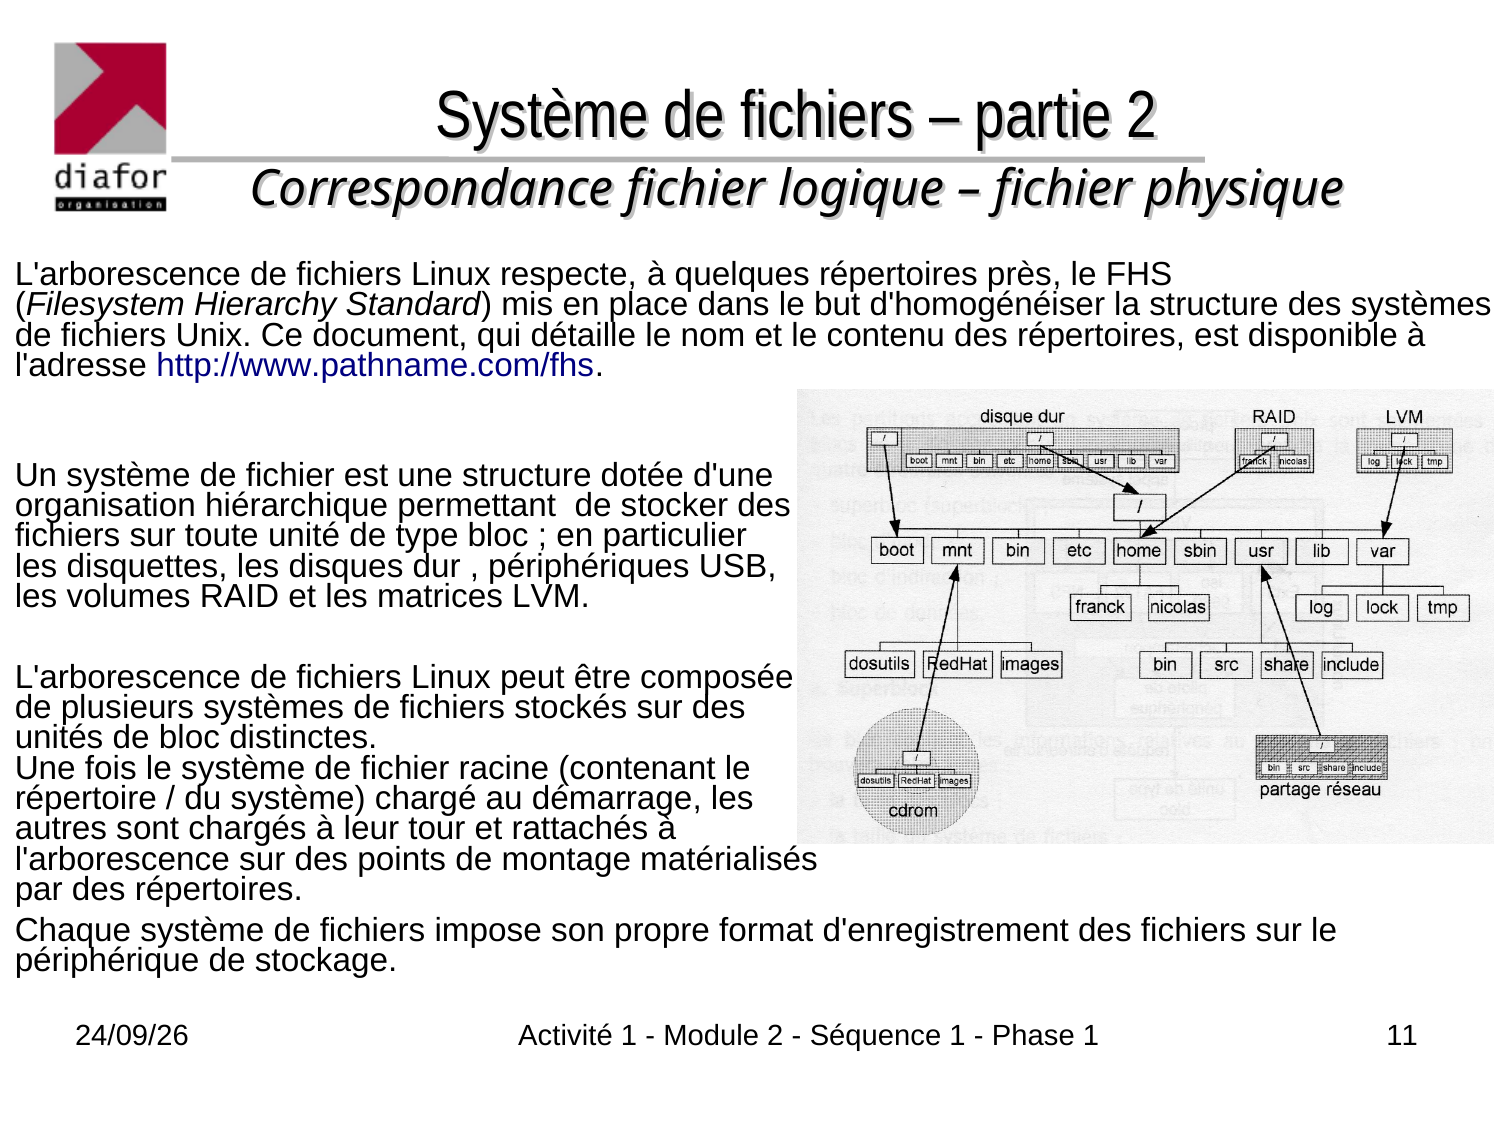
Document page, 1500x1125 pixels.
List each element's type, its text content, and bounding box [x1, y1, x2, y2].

text_box L'arborescence de fichiers Linux peut être composée de plusieurs systèmes de fichiers stockés sur des unités de bloc distinctes. Une fois le système de fichier racine (contenant le répertoire / du système) chargé au démarrage, les autres sont chargés à leur tour et rattachés à l'arborescence sur des points de montage matérialisés par des répertoires. [0, 656, 835, 909]
text_box L'arborescence de fichiers Linux respecte, à quelques répertoires près, le FHS (Filesystem Hierarchy Standard) mis en place dans le but d'homogénéiser la structure des systèmes de fichiers Unix. Ce document, qui détaille le nom et le contenu des répertoires, est disponible à l'adresse http://www.pathname.com/fhs. [0, 253, 1500, 390]
text_box Un système de fichier est une structure dotée d'une organisation hiérarchique permettant de stocker des fichiers sur toute unité de type bloc ; en particulier les disquettes, les disques dur , périphériques USB, les volumes RAID et les matrices LVM. [0, 454, 797, 622]
text_box Chaque système de fichiers impose son propre format d'enregistrement des fichiers sur le périphérique de stockage. [0, 909, 1363, 985]
title Système de fichiers – partie 2 Correspondance fichier logique – fichier physique [122, 45, 1473, 250]
picture [53, 42, 168, 213]
picture [797, 389, 1494, 844]
